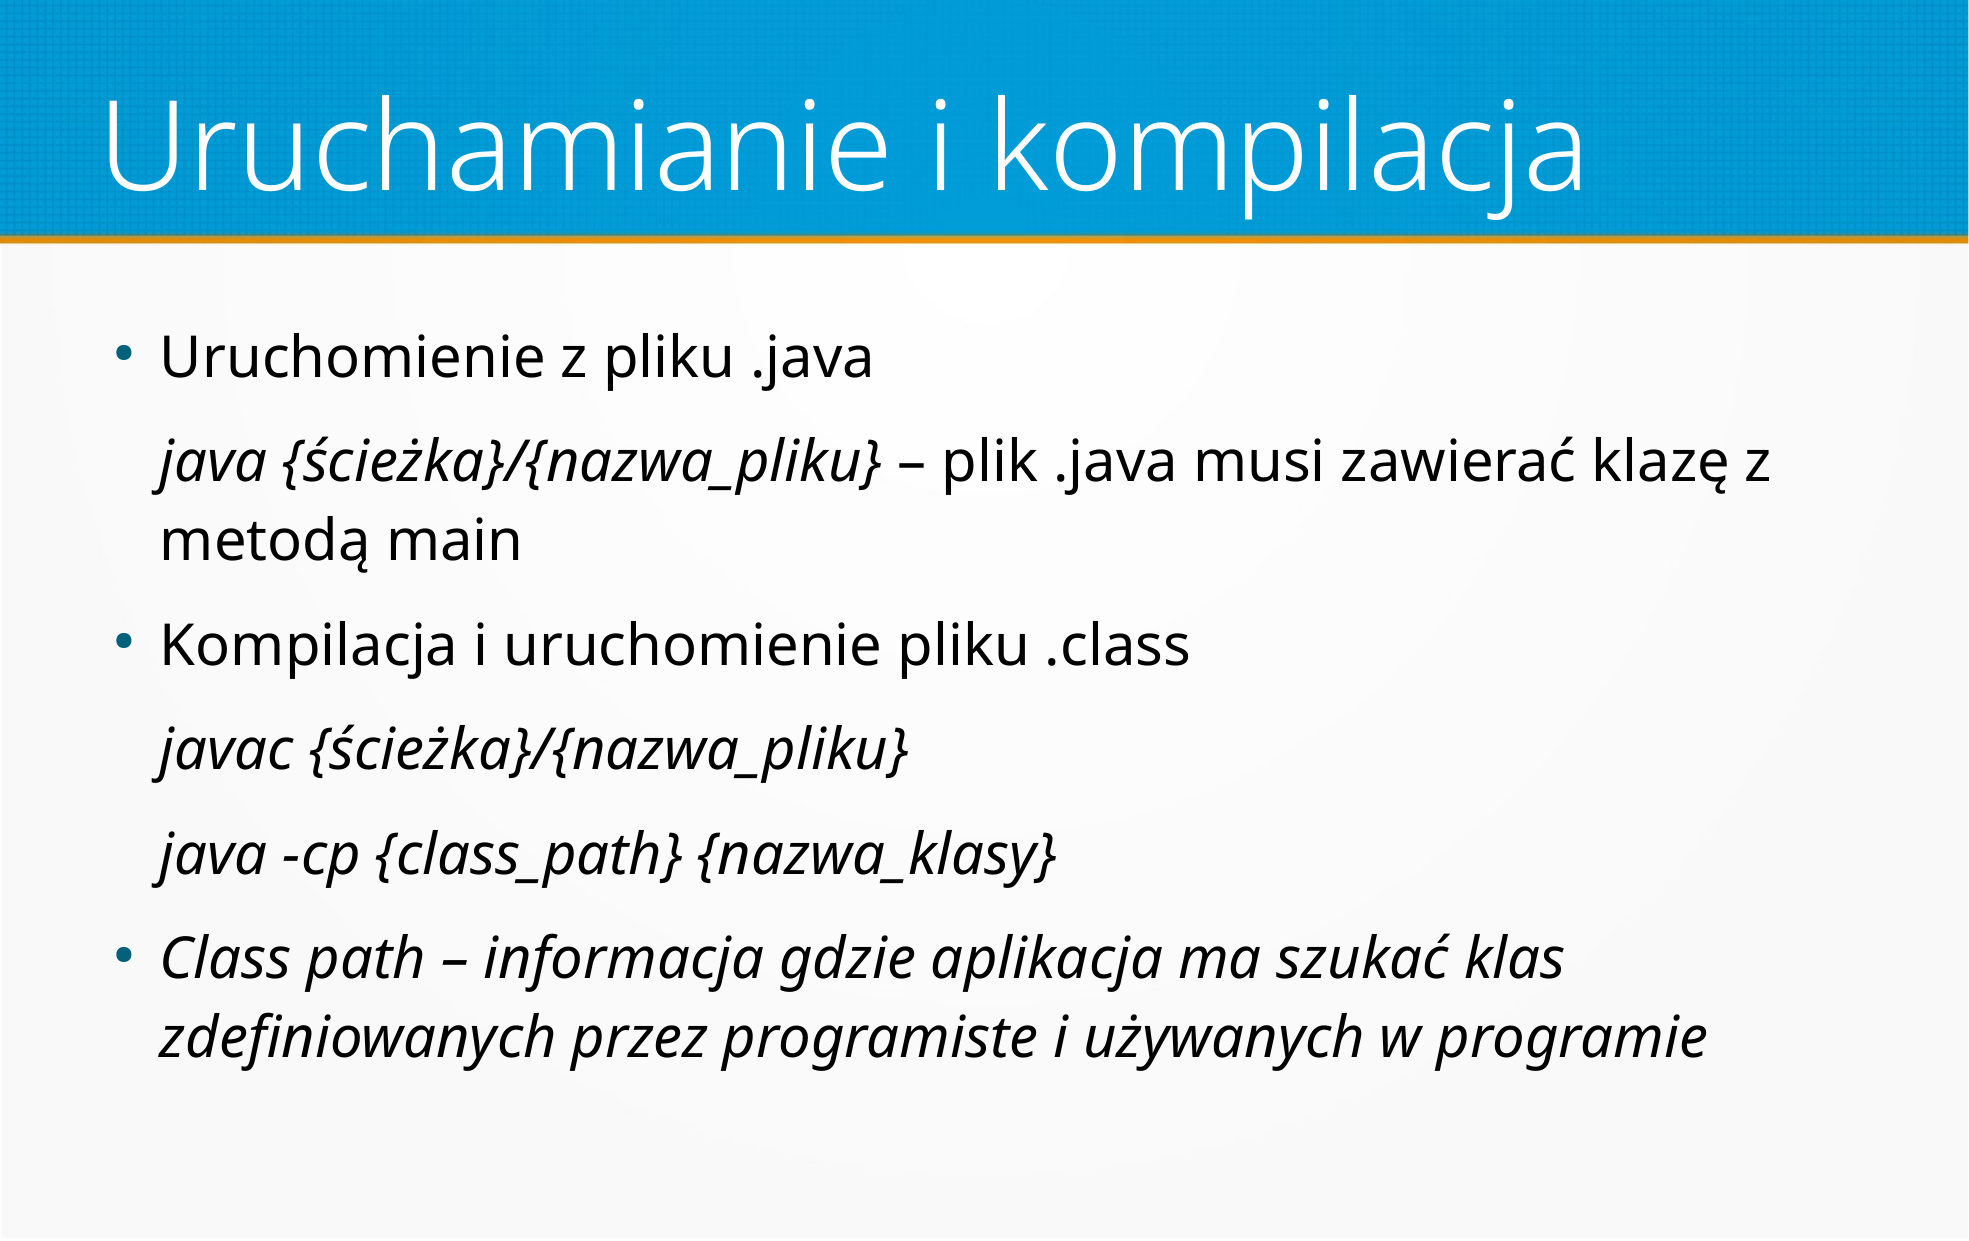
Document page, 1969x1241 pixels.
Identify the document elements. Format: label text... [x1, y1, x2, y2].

list Uruchomienie z pliku .java java {ścieżka}/{nazwa_pliku} – plik .java musi zawierać klazę z metodą main Kompilacja i uruchomienie pliku .class javac {ścieżka}/{nazwa_pliku} java -cp {class_path} {nazwa_klasy} Class path – informacja gdzie aplikacja ma szukać klas zdefiniowanych przez programiste i używanych w programie [98, 315, 1861, 1081]
title Uruchamianie i kompilacja [98, 19, 1870, 227]
picture [0, 233, 1969, 1241]
